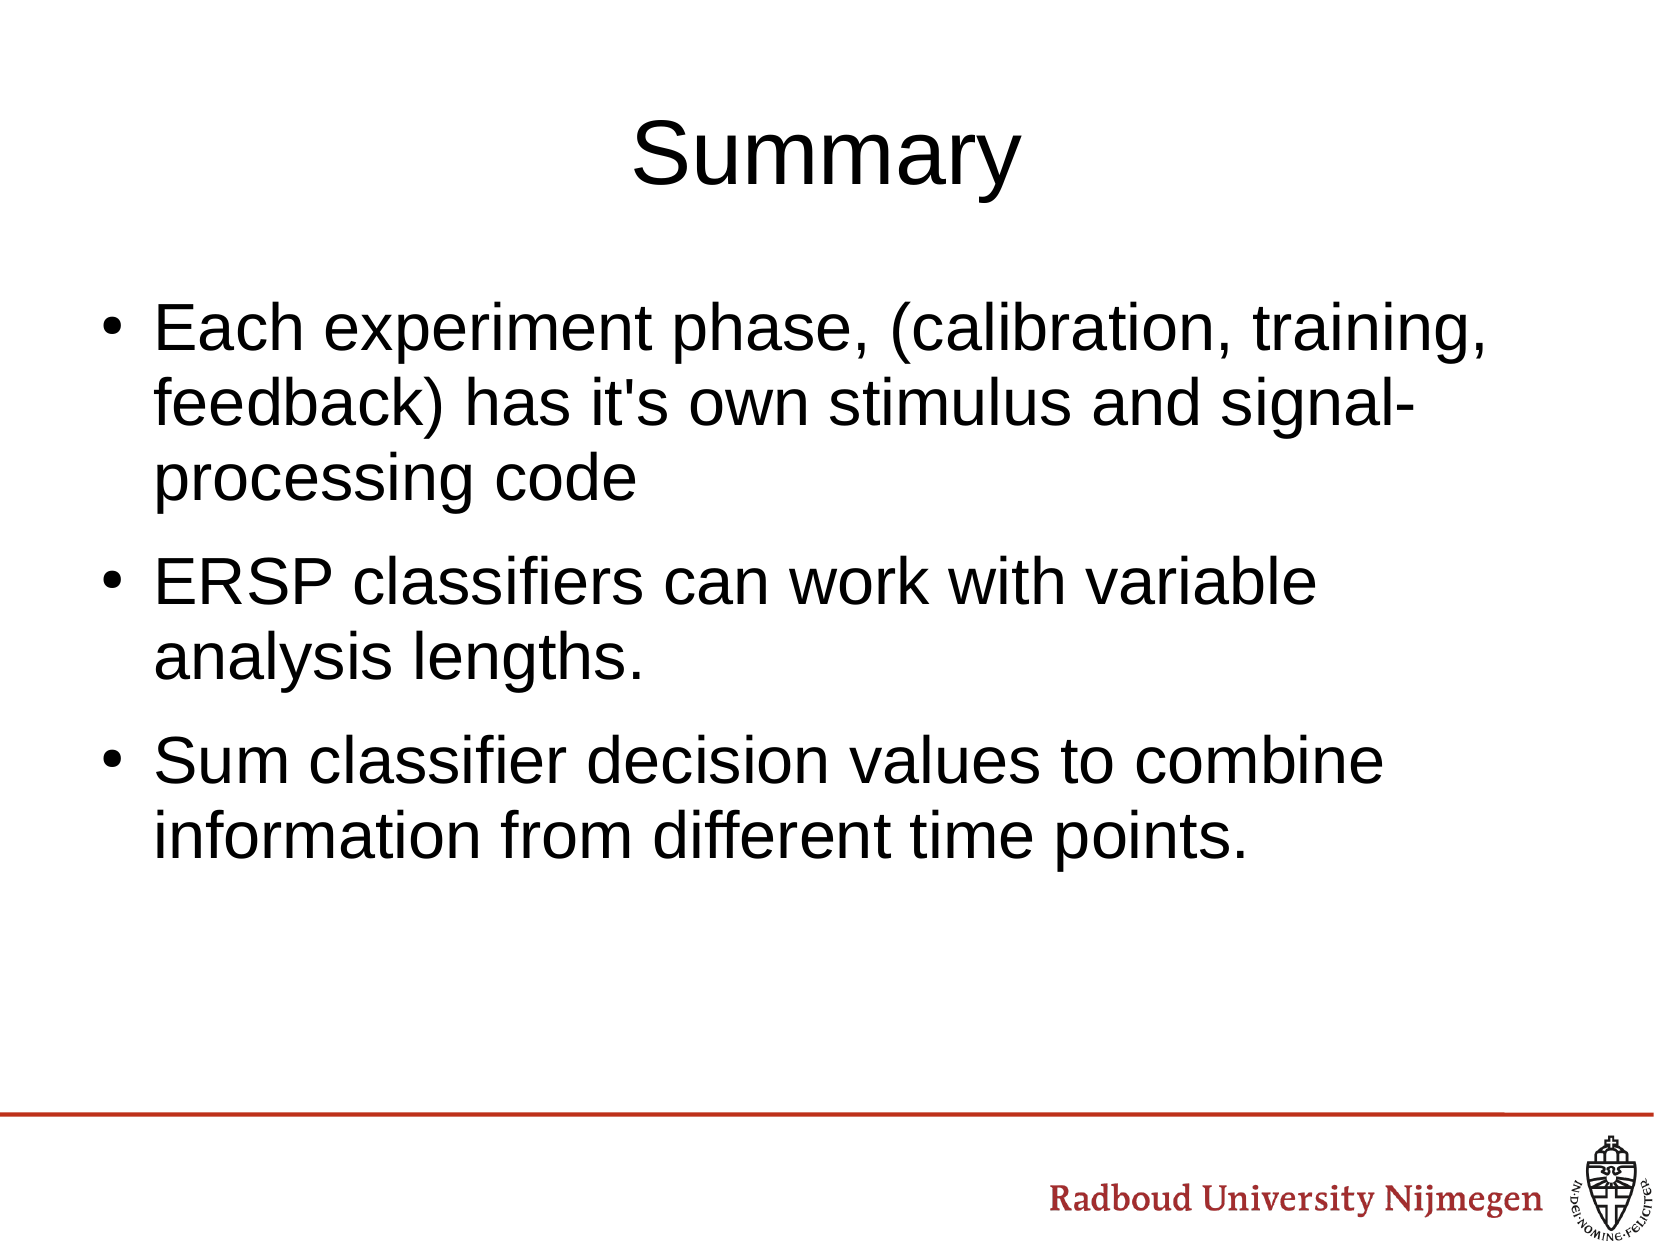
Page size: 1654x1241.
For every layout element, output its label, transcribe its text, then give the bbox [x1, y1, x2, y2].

title Summary [82, 49, 1571, 257]
picture [1050, 1134, 1654, 1241]
list Each experiment phase, (calibration, training, feedback) has it's own stimulus and signal-processing code ERSP classifiers can work with variable analysis lengths. Sum classifier decision values to combine information from different time points. [82, 290, 1571, 1109]
